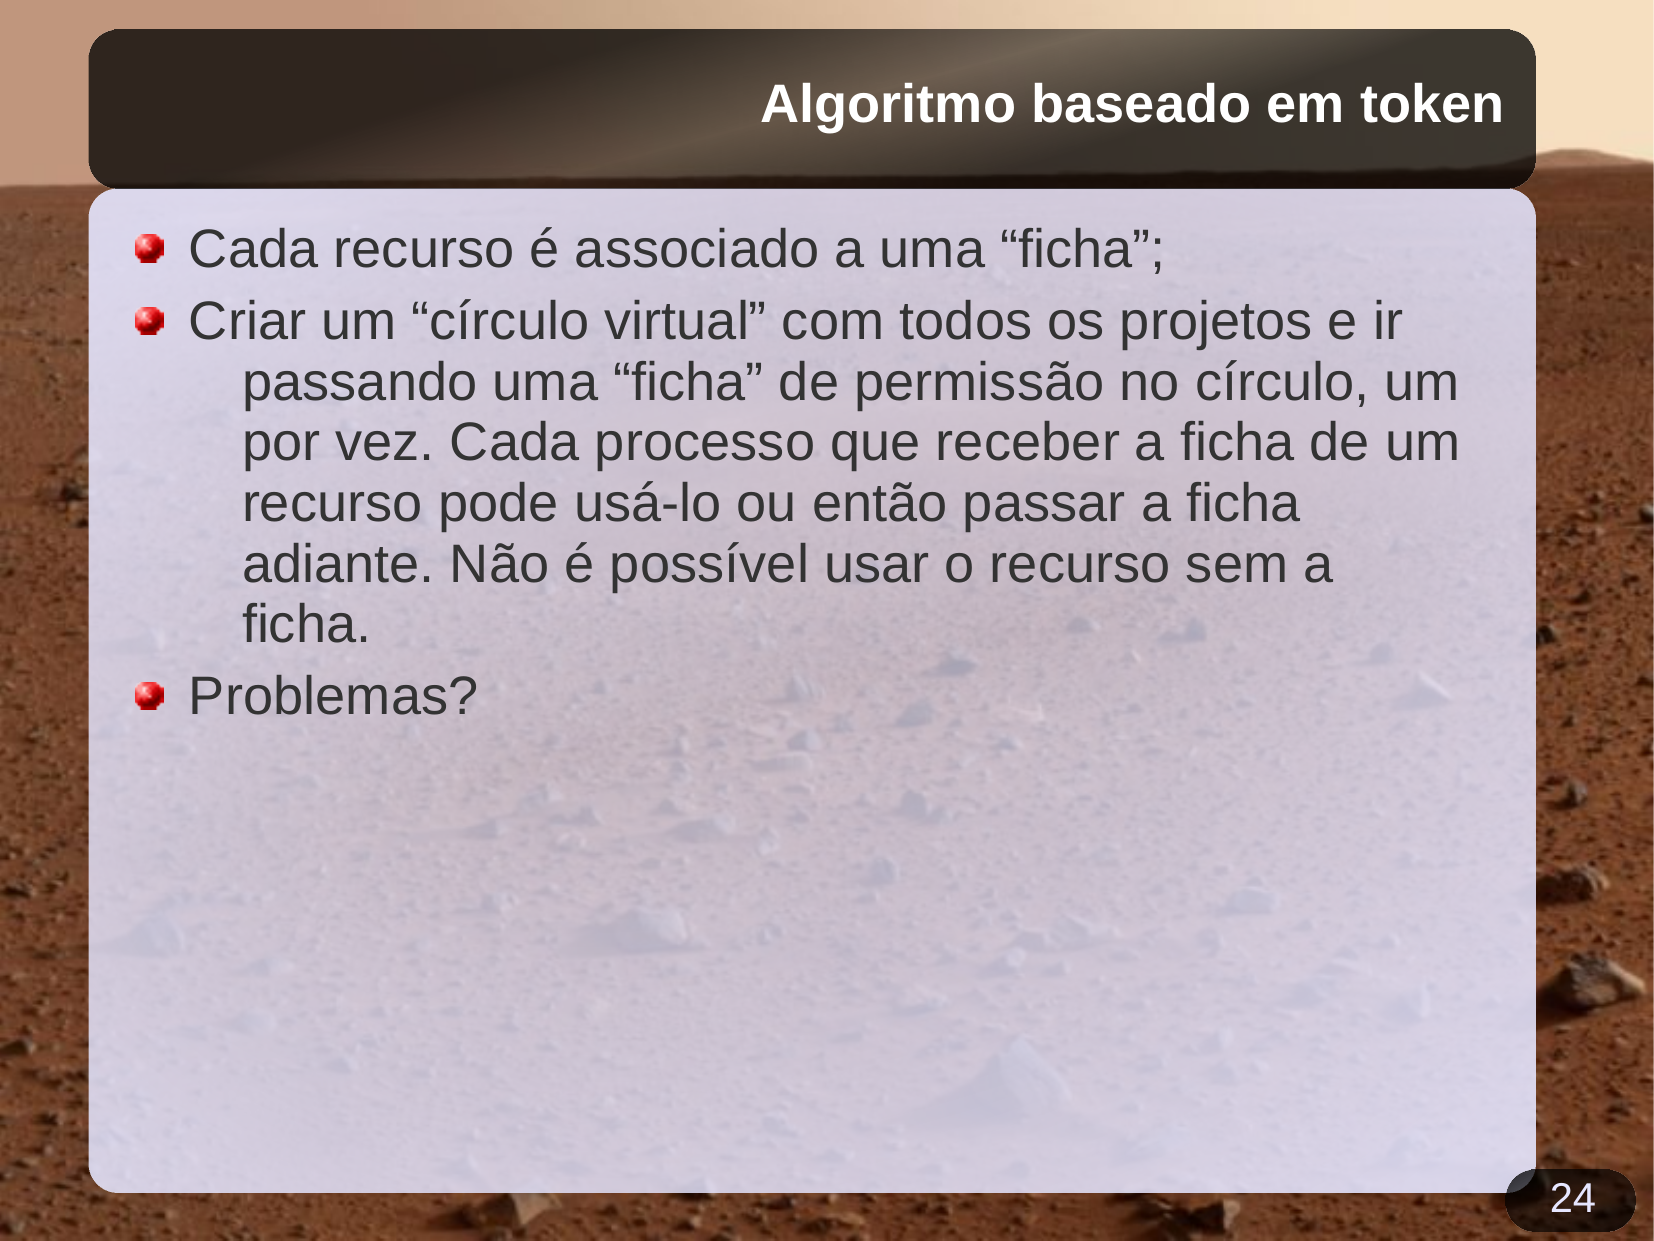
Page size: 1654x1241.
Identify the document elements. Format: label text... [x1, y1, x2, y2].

title Algoritmo baseado em token [118, 59, 1506, 148]
list Cada recurso é associado a uma “ficha”; Criar um “círculo virtual” com todos os projetos e ir passando uma “ficha” de permissão no círculo, um por vez. Cada processo que receber a ficha de um recurso pode usá-lo ou então passar a ficha adiante. Não é possível usar o recurso sem a ficha. Problemas? [118, 218, 1477, 1164]
picture [0, 0, 1654, 1241]
